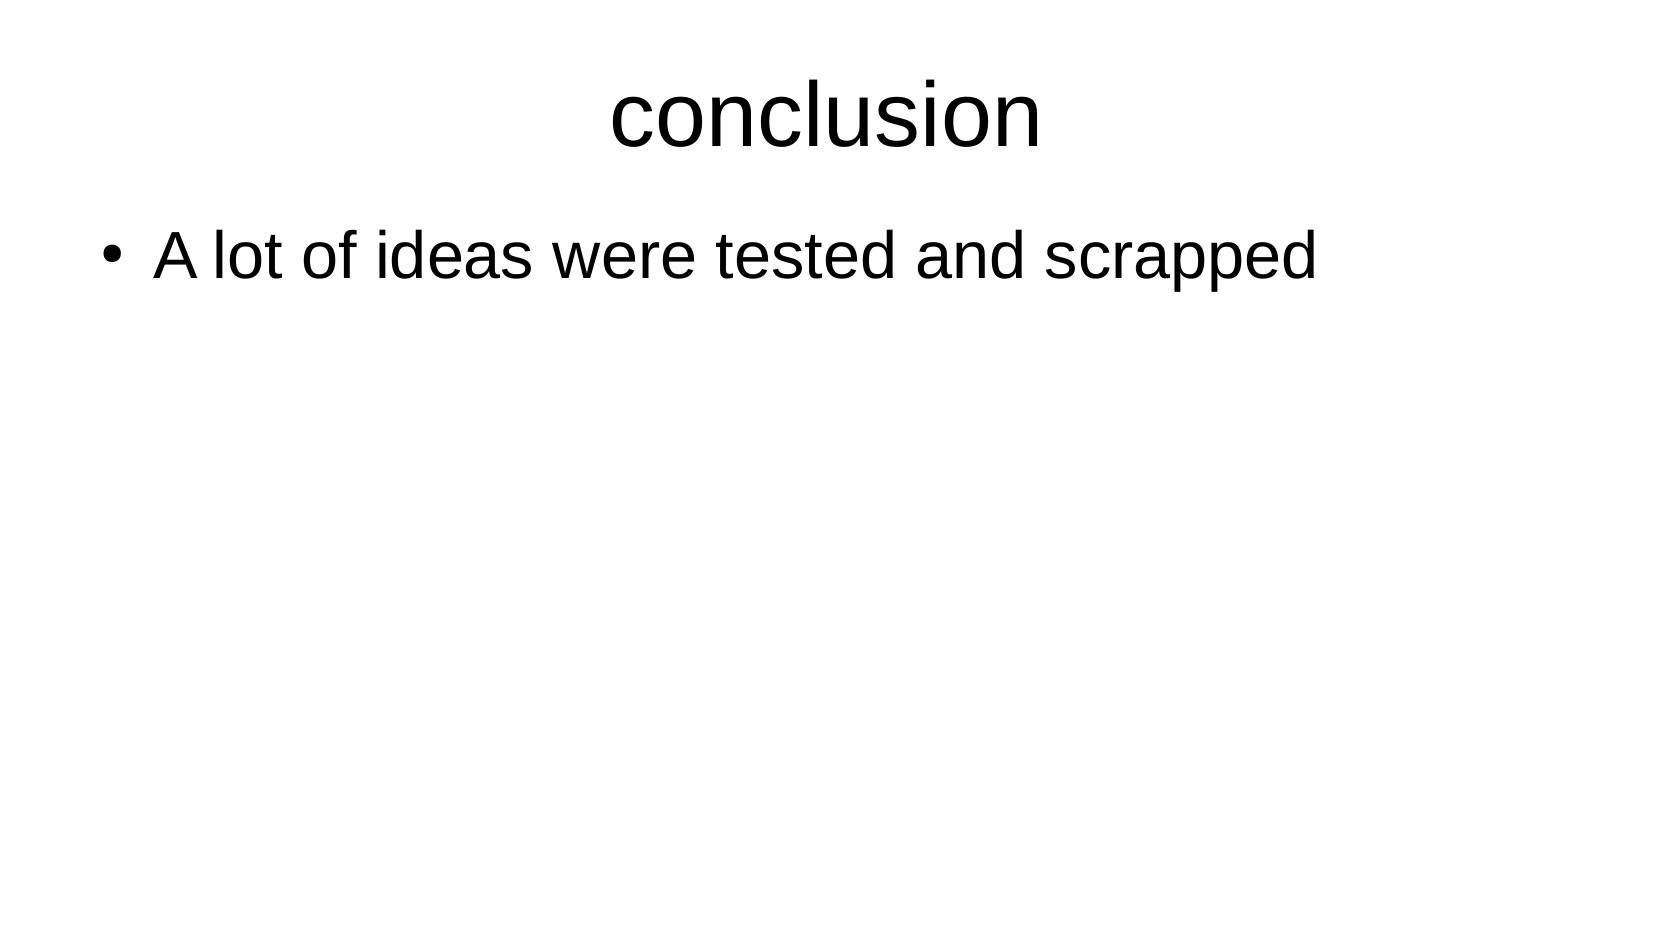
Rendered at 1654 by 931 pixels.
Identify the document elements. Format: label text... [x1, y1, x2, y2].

list A lot of ideas were tested and scrapped [82, 217, 1571, 758]
title conclusion [82, 37, 1571, 193]
